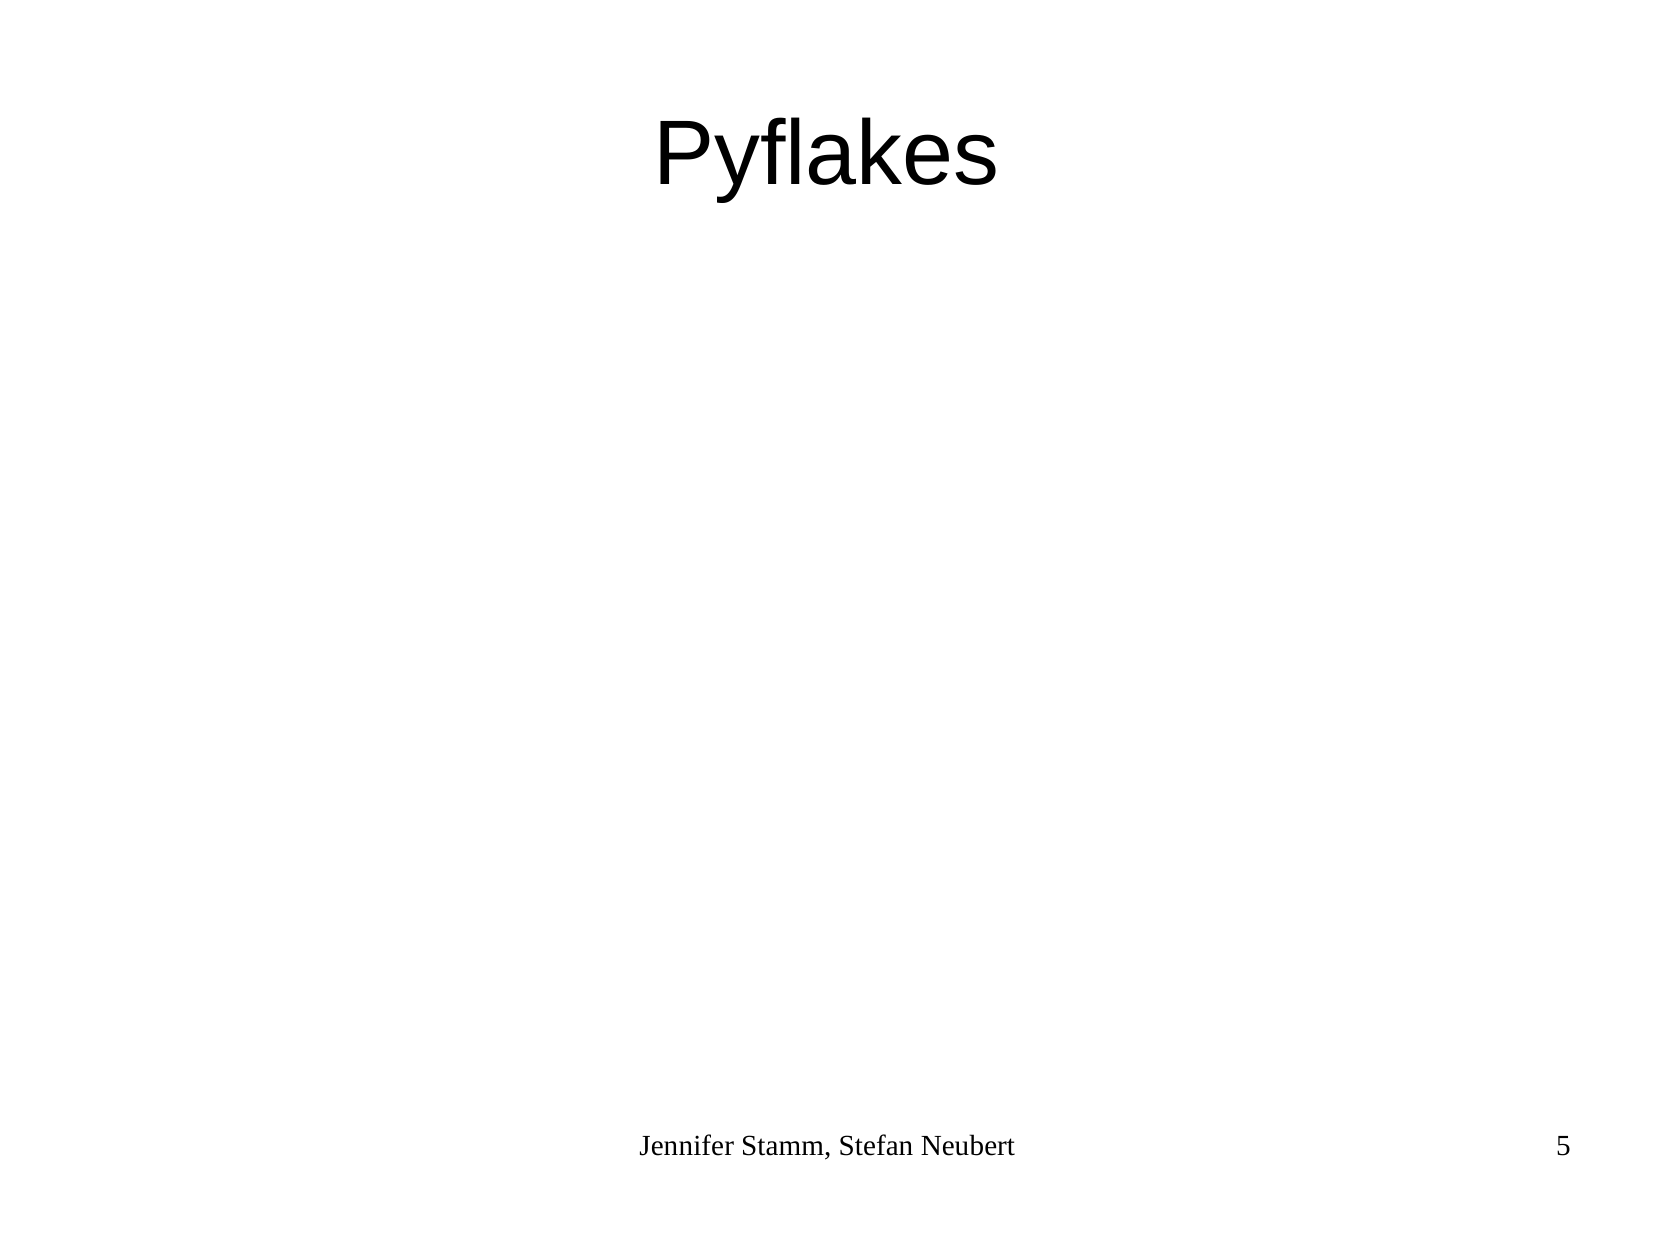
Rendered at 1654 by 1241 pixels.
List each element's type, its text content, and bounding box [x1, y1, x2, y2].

title Pyflakes [82, 49, 1571, 257]
